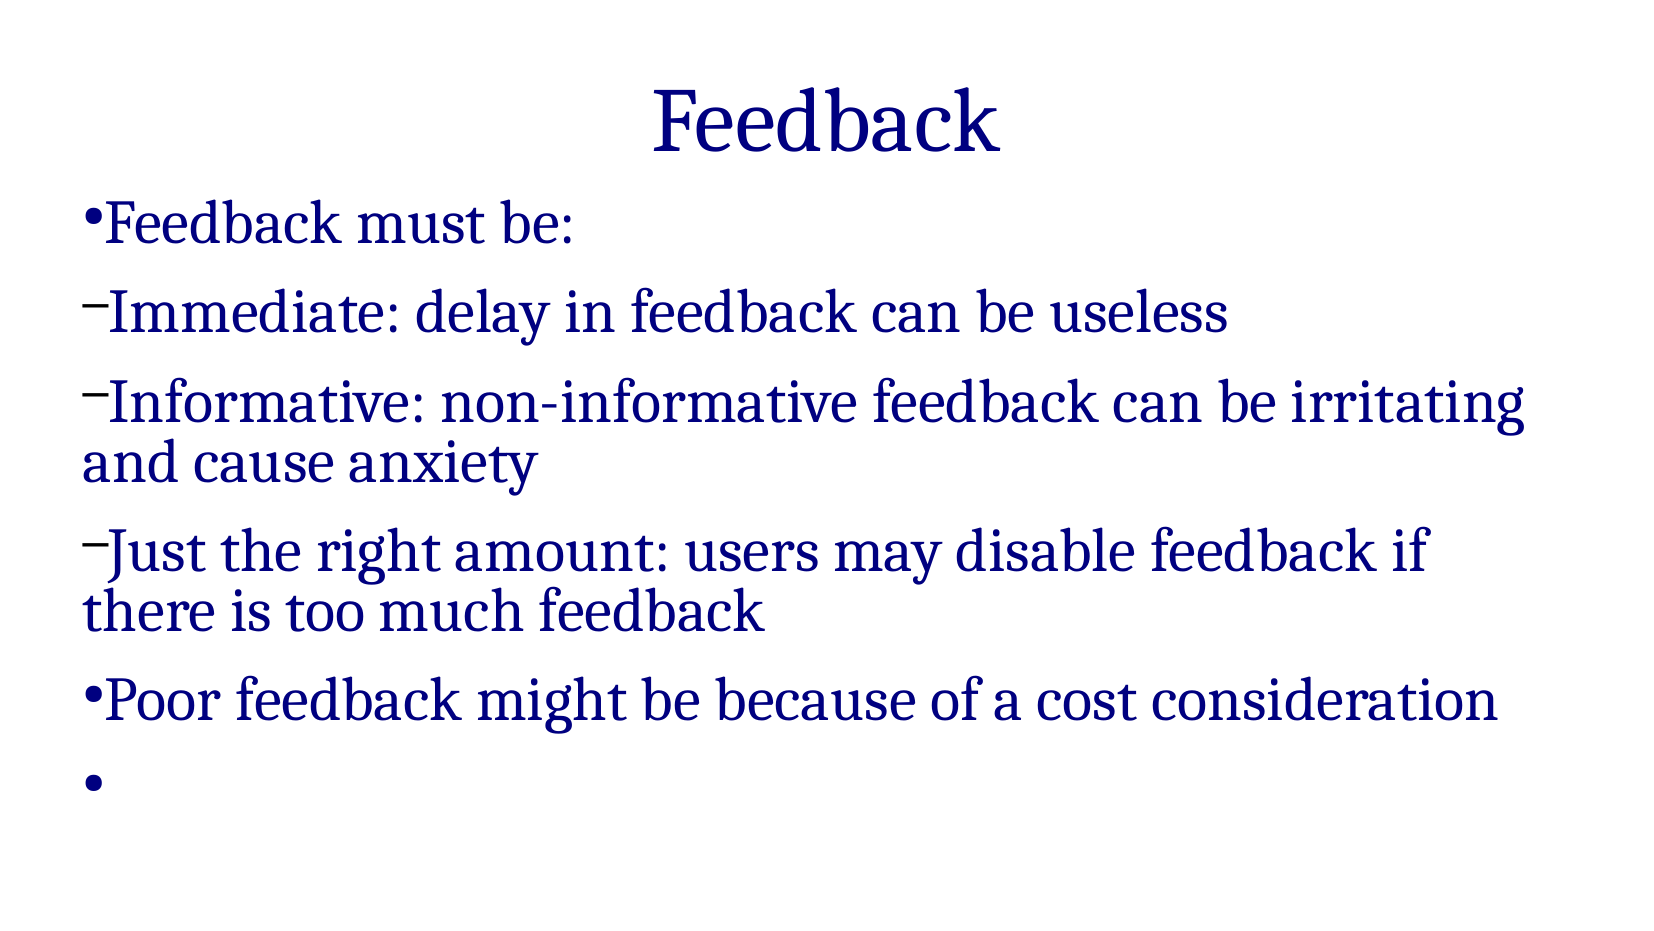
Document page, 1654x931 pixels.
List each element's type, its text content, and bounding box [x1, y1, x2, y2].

list Feedback must be: Immediate: delay in feedback can be useless Informative: non-informative feedback can be irritating and cause anxiety Just the right amount: users may disable feedback if there is too much feedback Poor feedback might be because of a cost consideration [82, 195, 1571, 735]
title Feedback [82, 37, 1571, 193]
